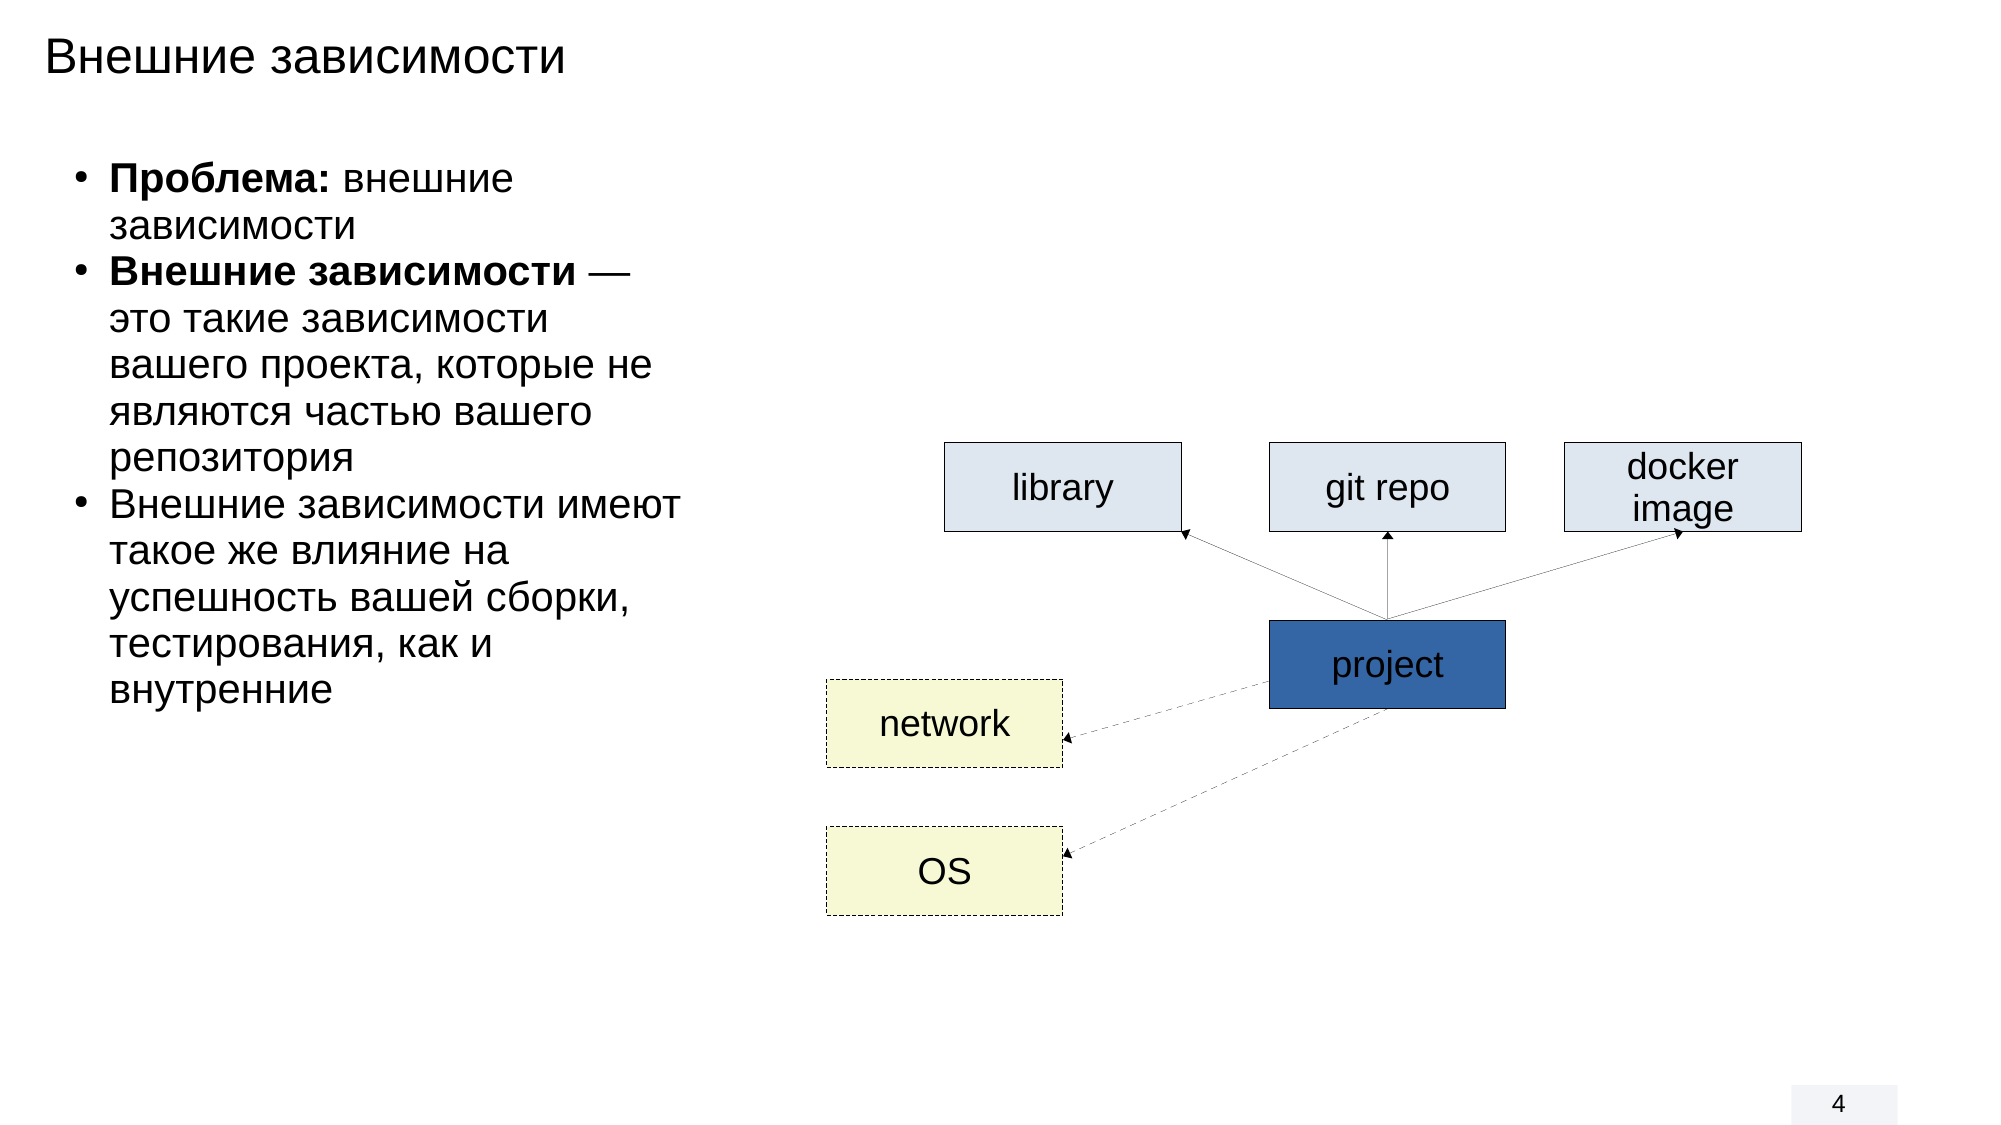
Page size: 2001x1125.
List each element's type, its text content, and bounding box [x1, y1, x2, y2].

text_box library [944, 442, 1182, 532]
text_box network [826, 679, 1063, 768]
text_box project [1269, 620, 1506, 709]
text_box Внешние зависимости [29, 21, 1595, 92]
text_box OS [826, 826, 1063, 916]
text_box docker image [1564, 442, 1802, 532]
text_box <number> [1817, 1082, 1961, 1125]
text_box git repo [1269, 442, 1506, 532]
text_box Проблема: внешние зависимости Внешние зависимости — это такие зависимости вашего проекта, которые не являются частью вашего репозитория Внешние зависимости имеют такое же влияние на успешность вашей сборки, тестирования, как и внутренние [59, 147, 709, 767]
